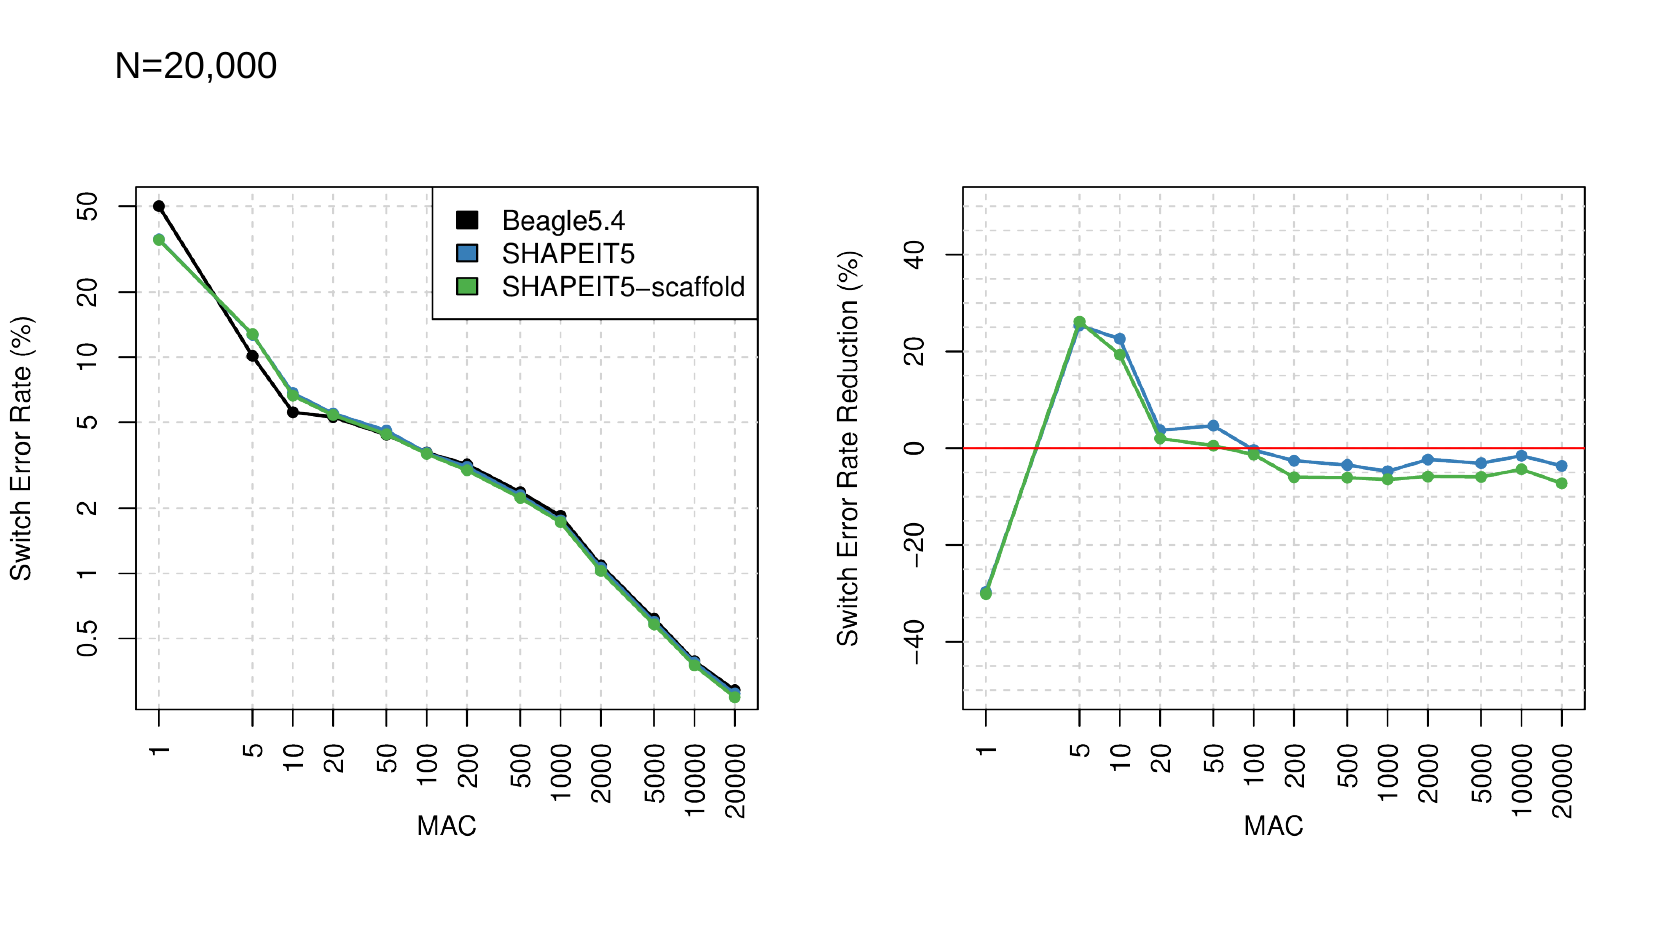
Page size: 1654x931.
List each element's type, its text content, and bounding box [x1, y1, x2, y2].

text_box N=20,000 [99, 37, 301, 137]
picture [0, 51, 1654, 878]
